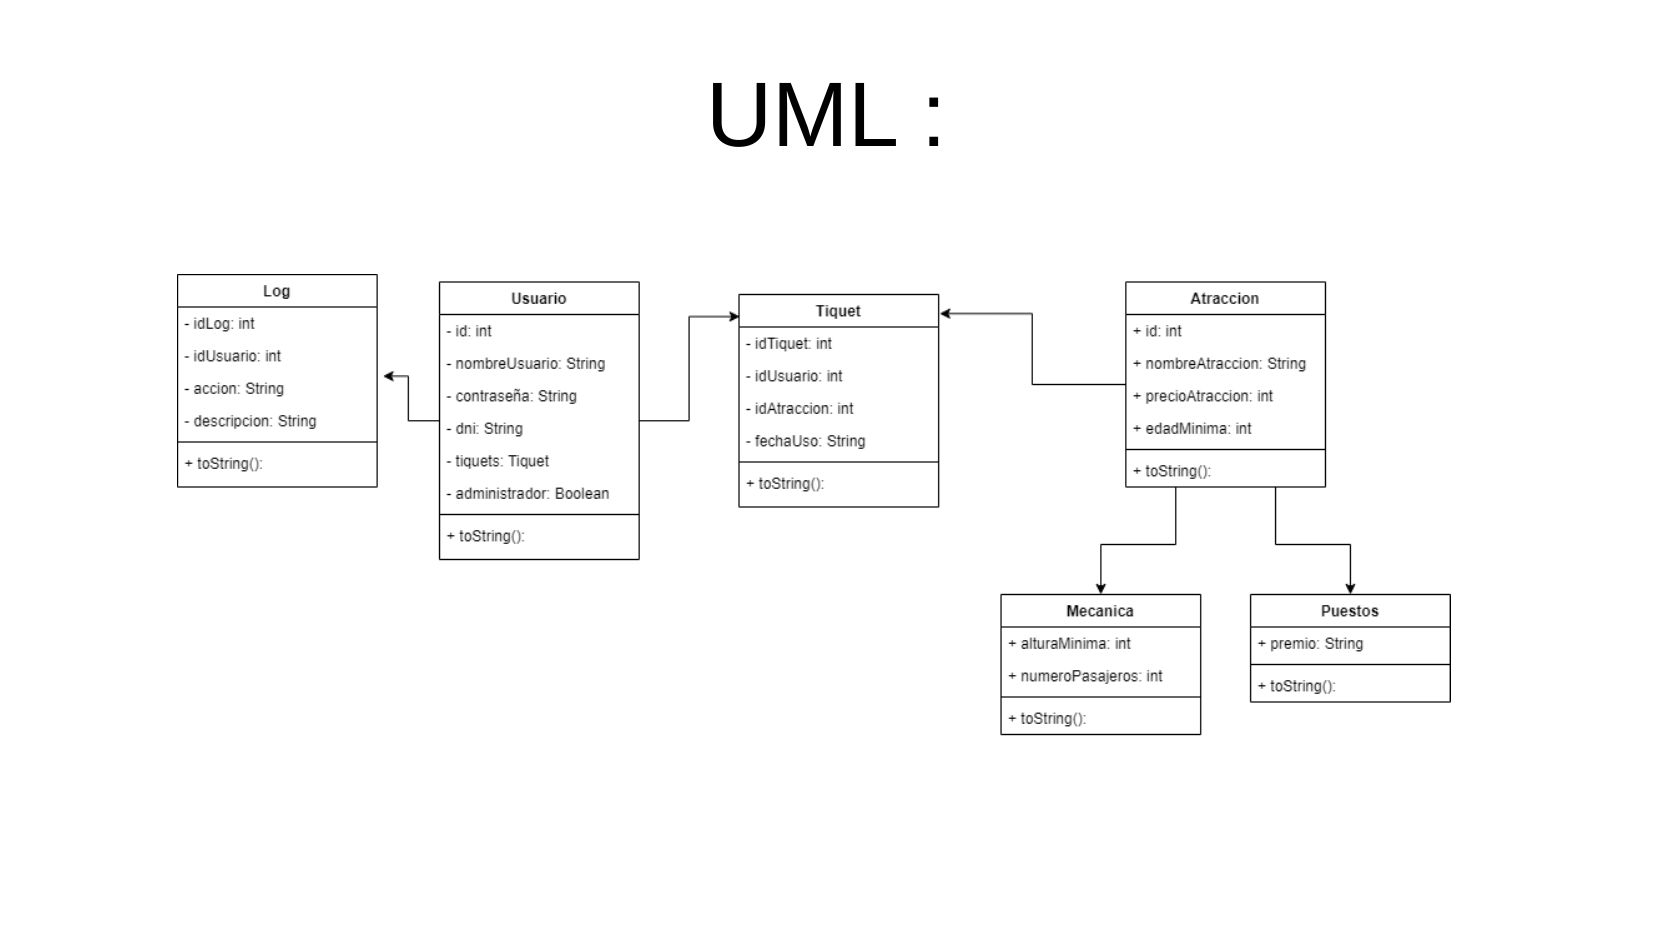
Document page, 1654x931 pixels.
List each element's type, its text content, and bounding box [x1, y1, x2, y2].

title UML : [82, 37, 1571, 193]
picture [177, 274, 1451, 739]
